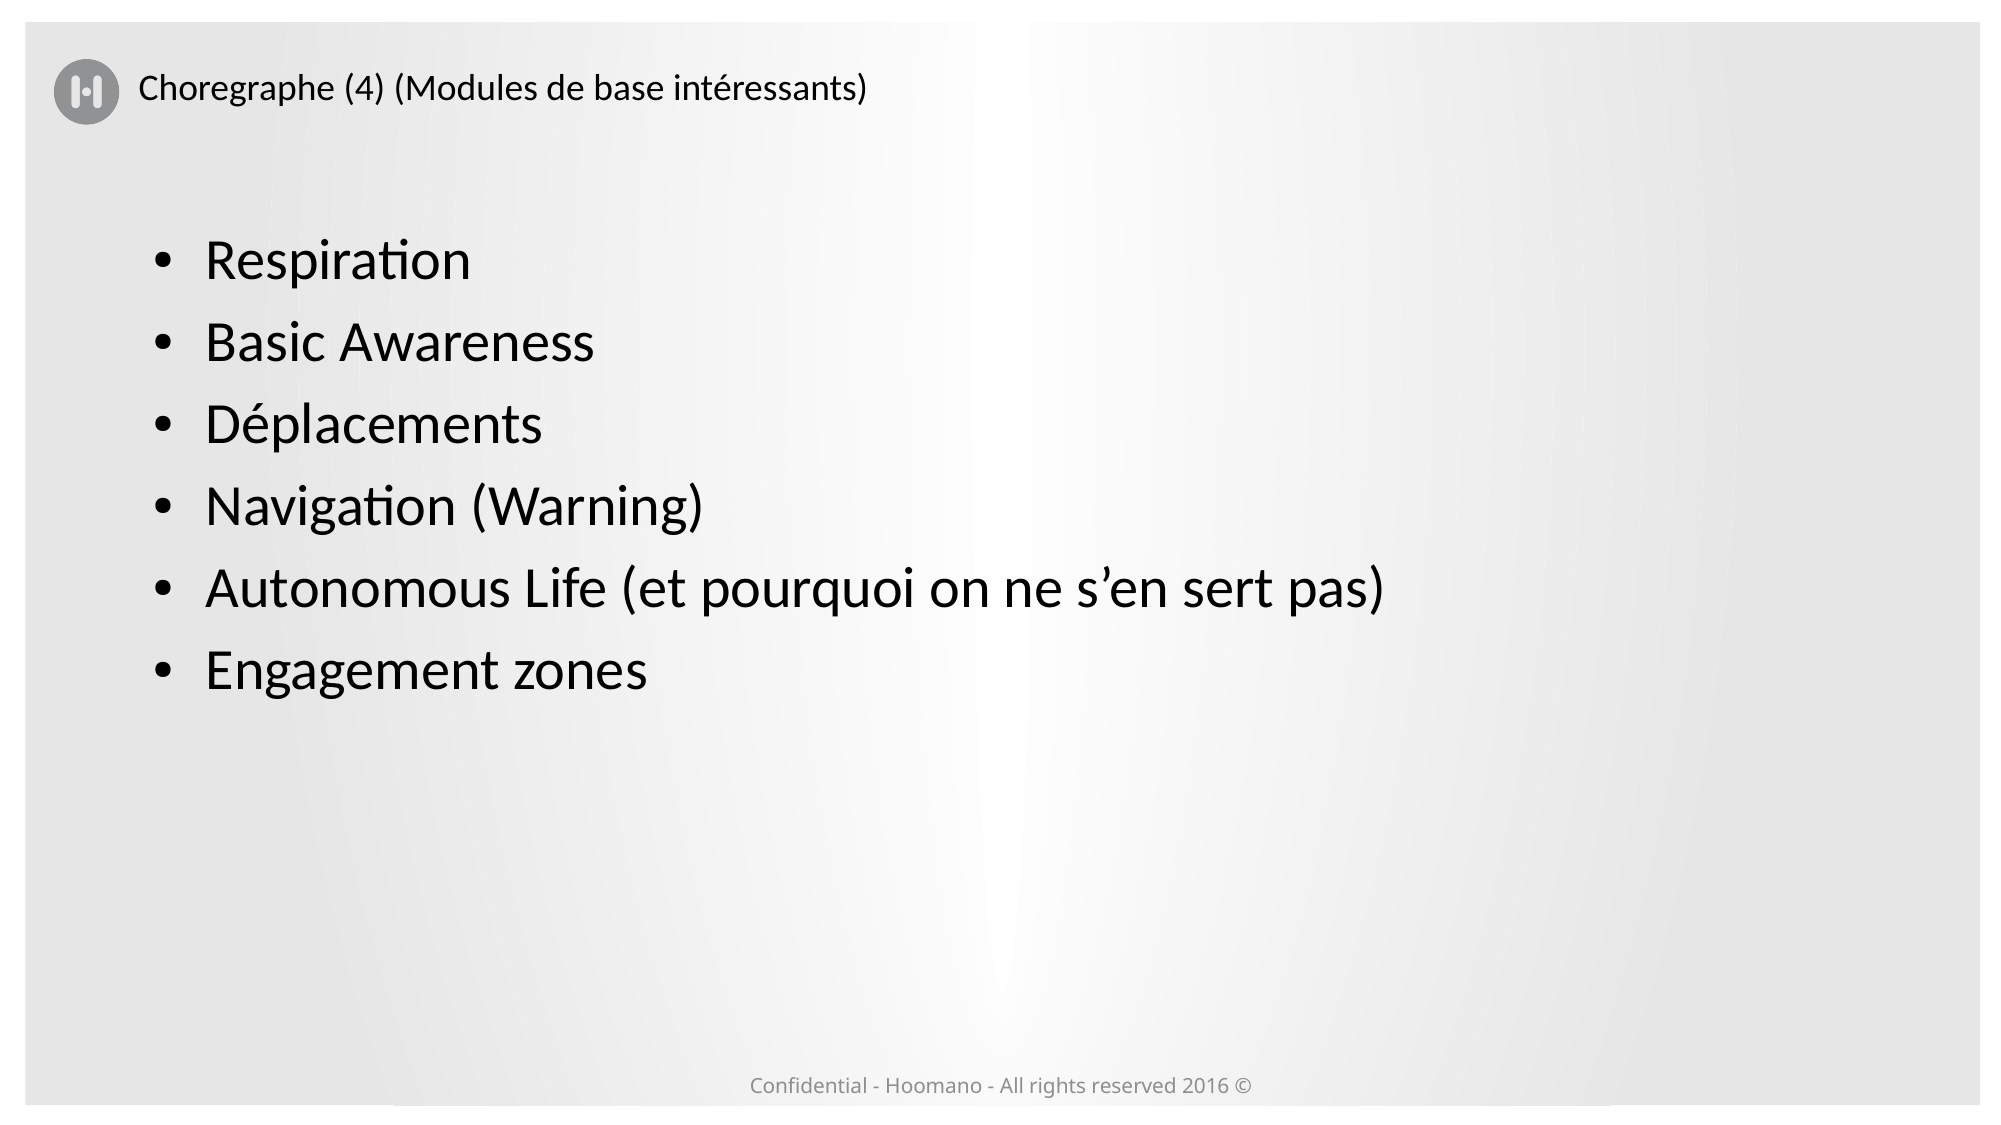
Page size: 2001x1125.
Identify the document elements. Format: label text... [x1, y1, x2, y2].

list Respiration Basic Awareness Déplacements Navigation (Warning) Autonomous Life (et pourquoi on ne s’en sert pas) Engagement zones [135, 149, 1952, 1077]
picture [49, 55, 123, 127]
title Choregraphe (4) (Modules de base intéressants) [138, 55, 1864, 127]
